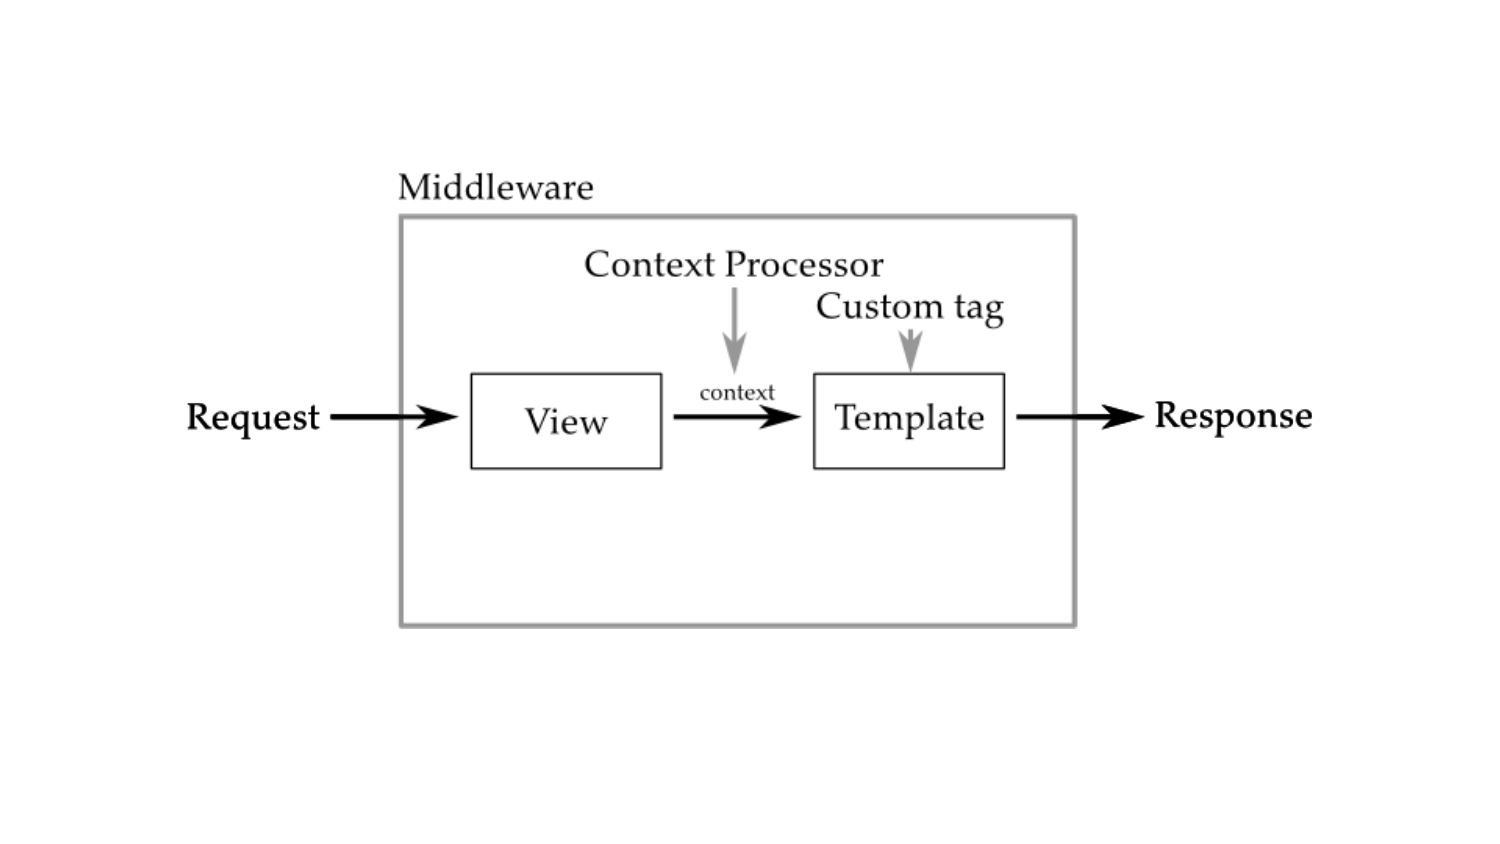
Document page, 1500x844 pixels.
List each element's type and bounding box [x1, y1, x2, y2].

picture [121, 75, 1379, 768]
